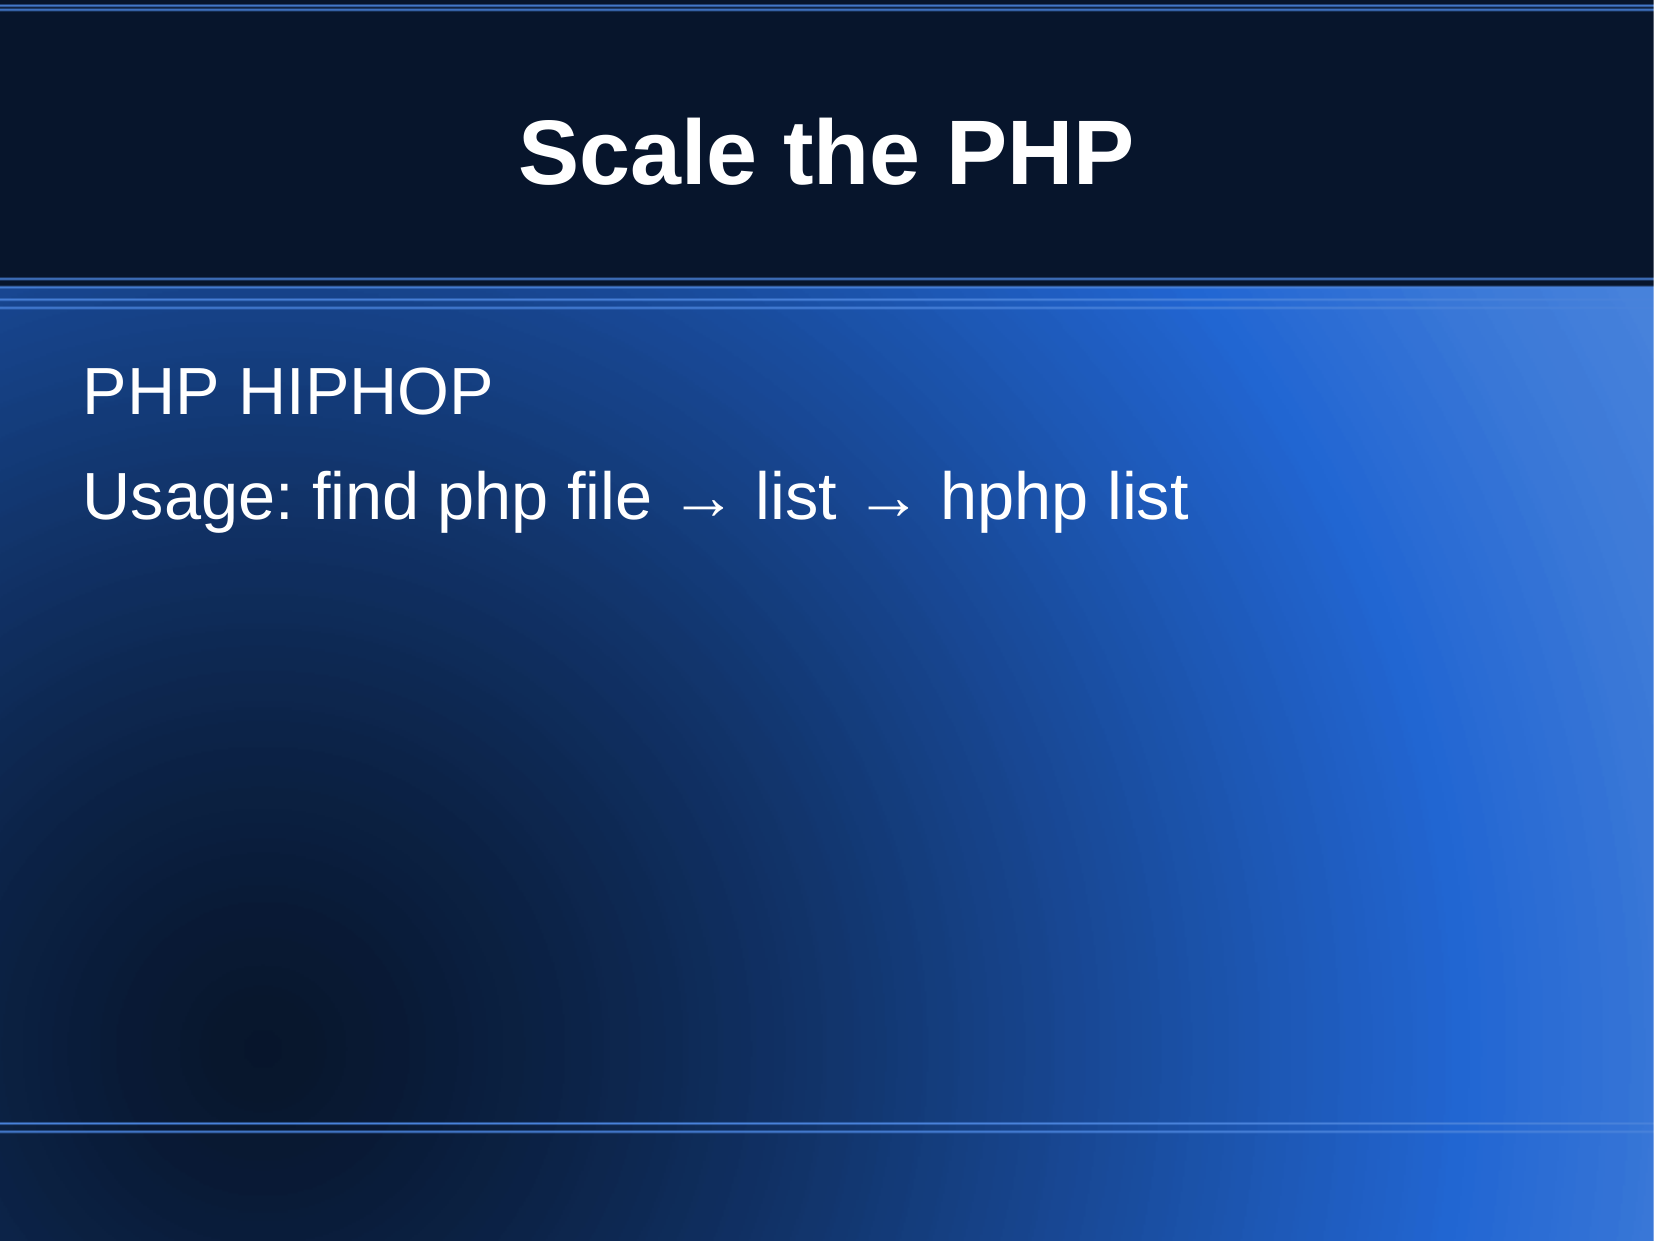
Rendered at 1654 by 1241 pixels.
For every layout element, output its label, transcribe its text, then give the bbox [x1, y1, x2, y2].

list PHP HIPHOP Usage: find php file → list → hphp list [82, 354, 1565, 1173]
picture [0, 0, 1654, 1241]
title Scale the PHP [82, 49, 1571, 257]
